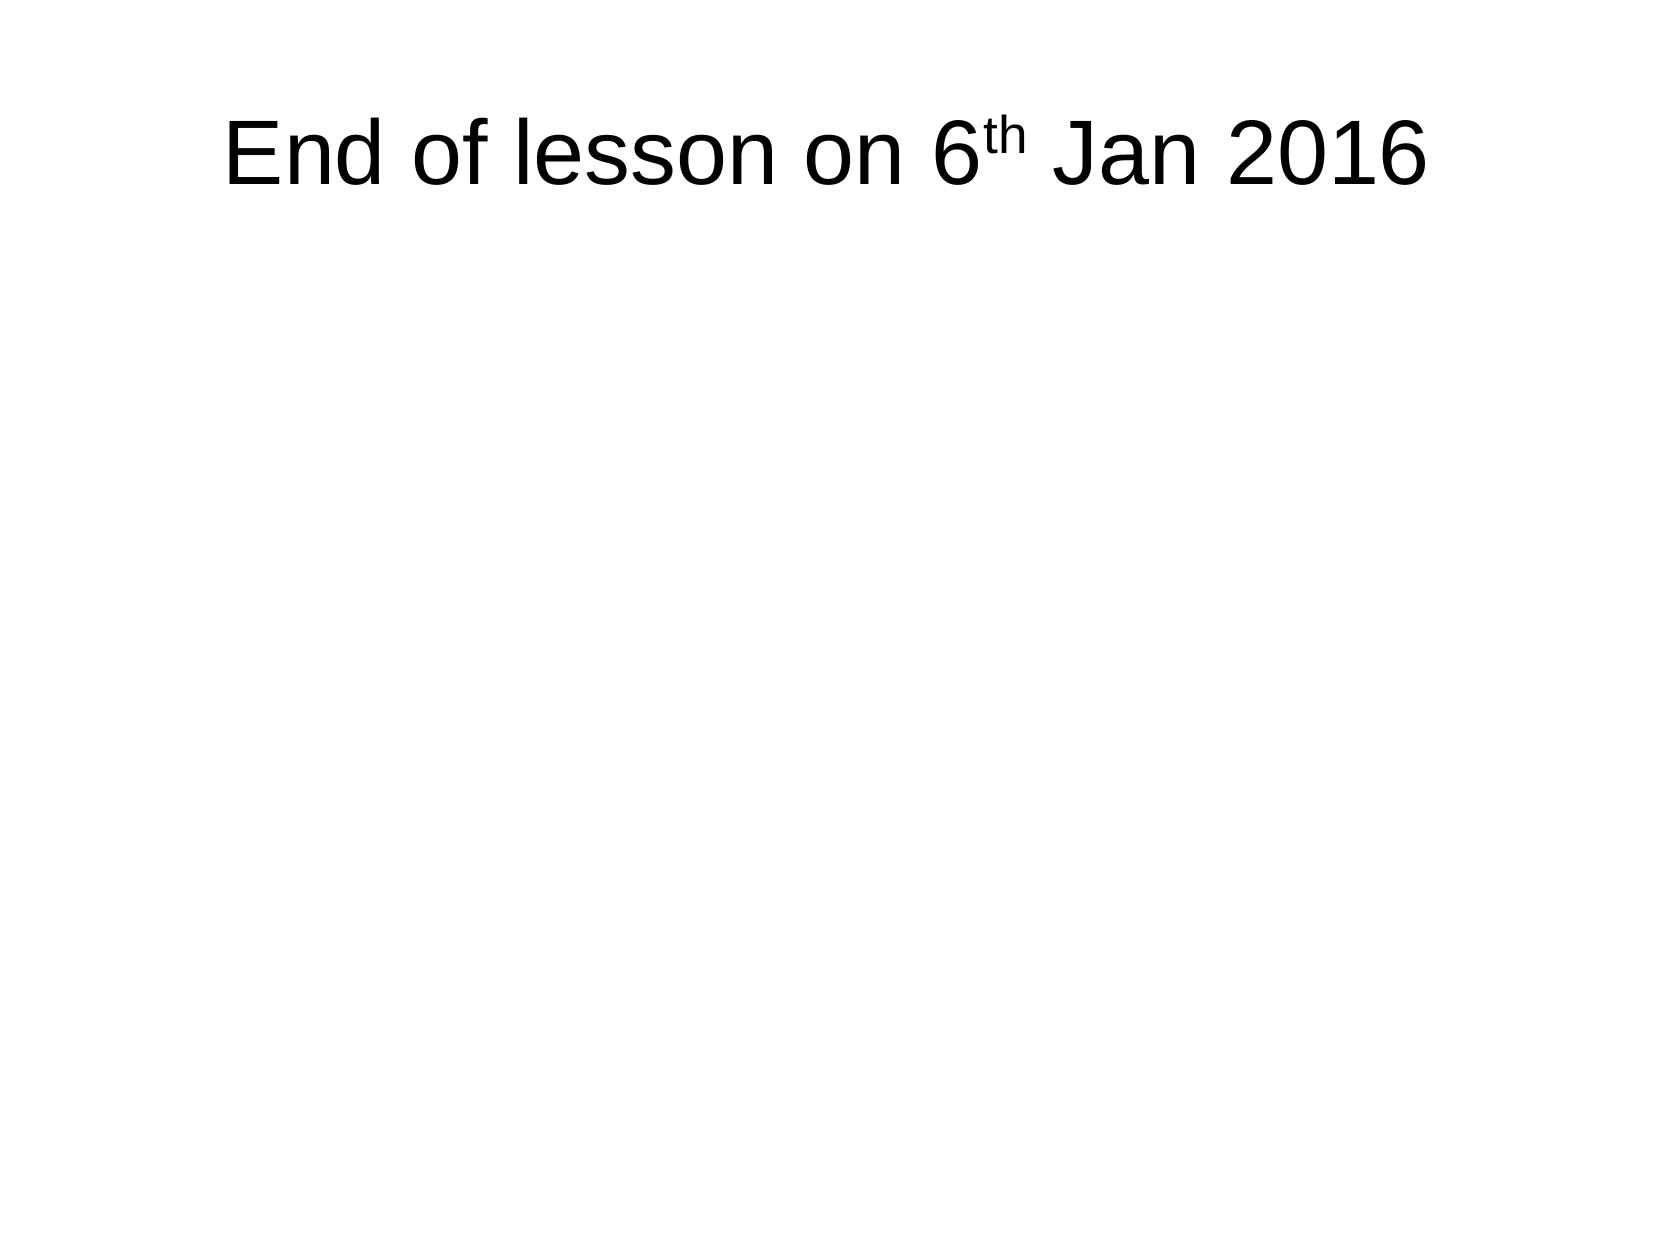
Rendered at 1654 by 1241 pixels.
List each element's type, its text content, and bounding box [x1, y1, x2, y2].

title End of lesson on 6th Jan 2016 [82, 49, 1571, 257]
